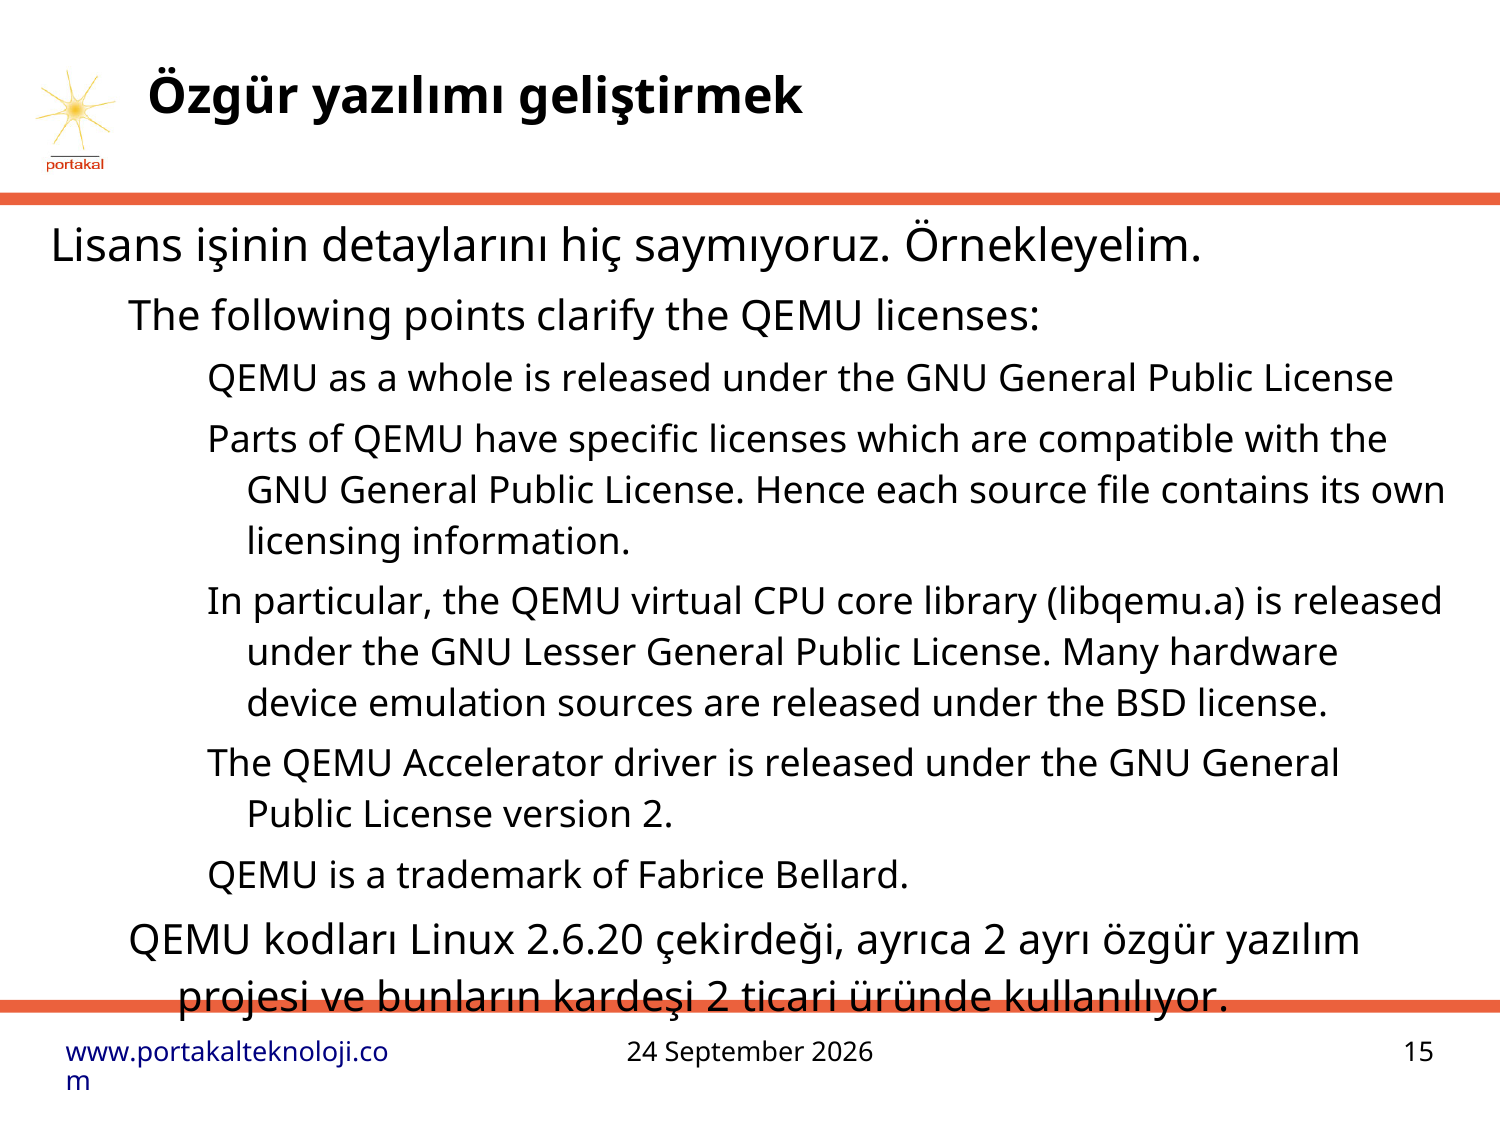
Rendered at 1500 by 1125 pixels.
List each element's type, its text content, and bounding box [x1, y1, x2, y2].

picture [29, 5, 120, 184]
list Lisans işinin detaylarını hiç saymıyoruz. Örnekleyelim. The following points clarify the QEMU licenses: QEMU as a whole is released under the GNU General Public License Parts of QEMU have specific licenses which are compatible with the GNU General Public License. Hence each source file contains its own licensing information. In particular, the QEMU virtual CPU core library (libqemu.a) is released under the GNU Lesser General Public License. Many hardware device emulation sources are released under the BSD license. The QEMU Accelerator driver is released under the GNU General Public License version 2. QEMU is a trademark of Fabrice Bellard. QEMU kodları Linux 2.6.20 çekirdeği, ayrıca 2 ayrı özgür yazılım projesi ve bunların kardeşi 2 ticari üründe kullanılıyor. [50, 212, 1450, 1050]
title Özgür yazılımı geliştirmek [147, 7, 1450, 181]
